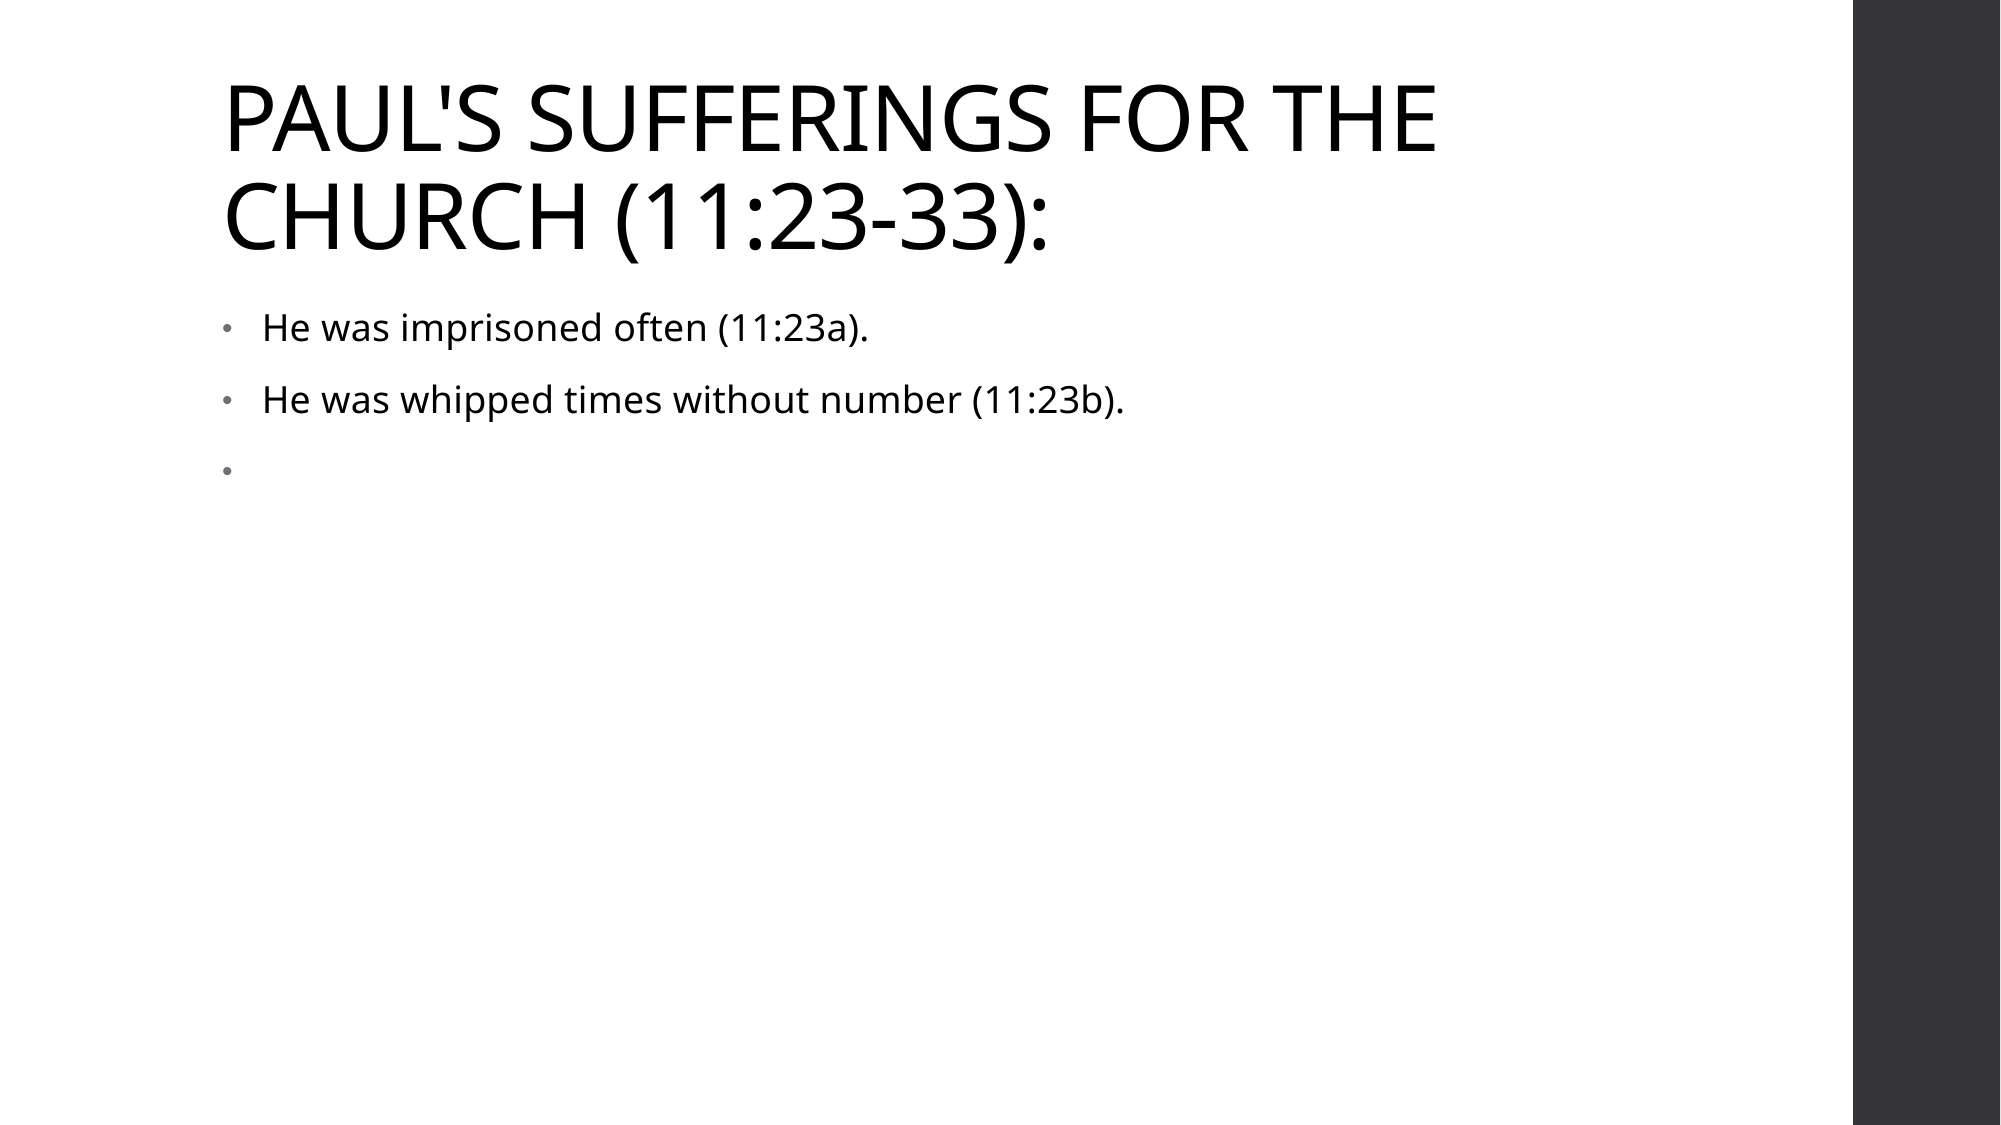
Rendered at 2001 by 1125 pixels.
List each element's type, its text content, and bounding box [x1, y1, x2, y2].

title PAUL'S SUFFERINGS FOR THE CHURCH (11:23-33): [206, 60, 1797, 278]
list He was imprisoned often (11:23a). He was whipped times without number (11:23b). [206, 299, 1617, 1014]
